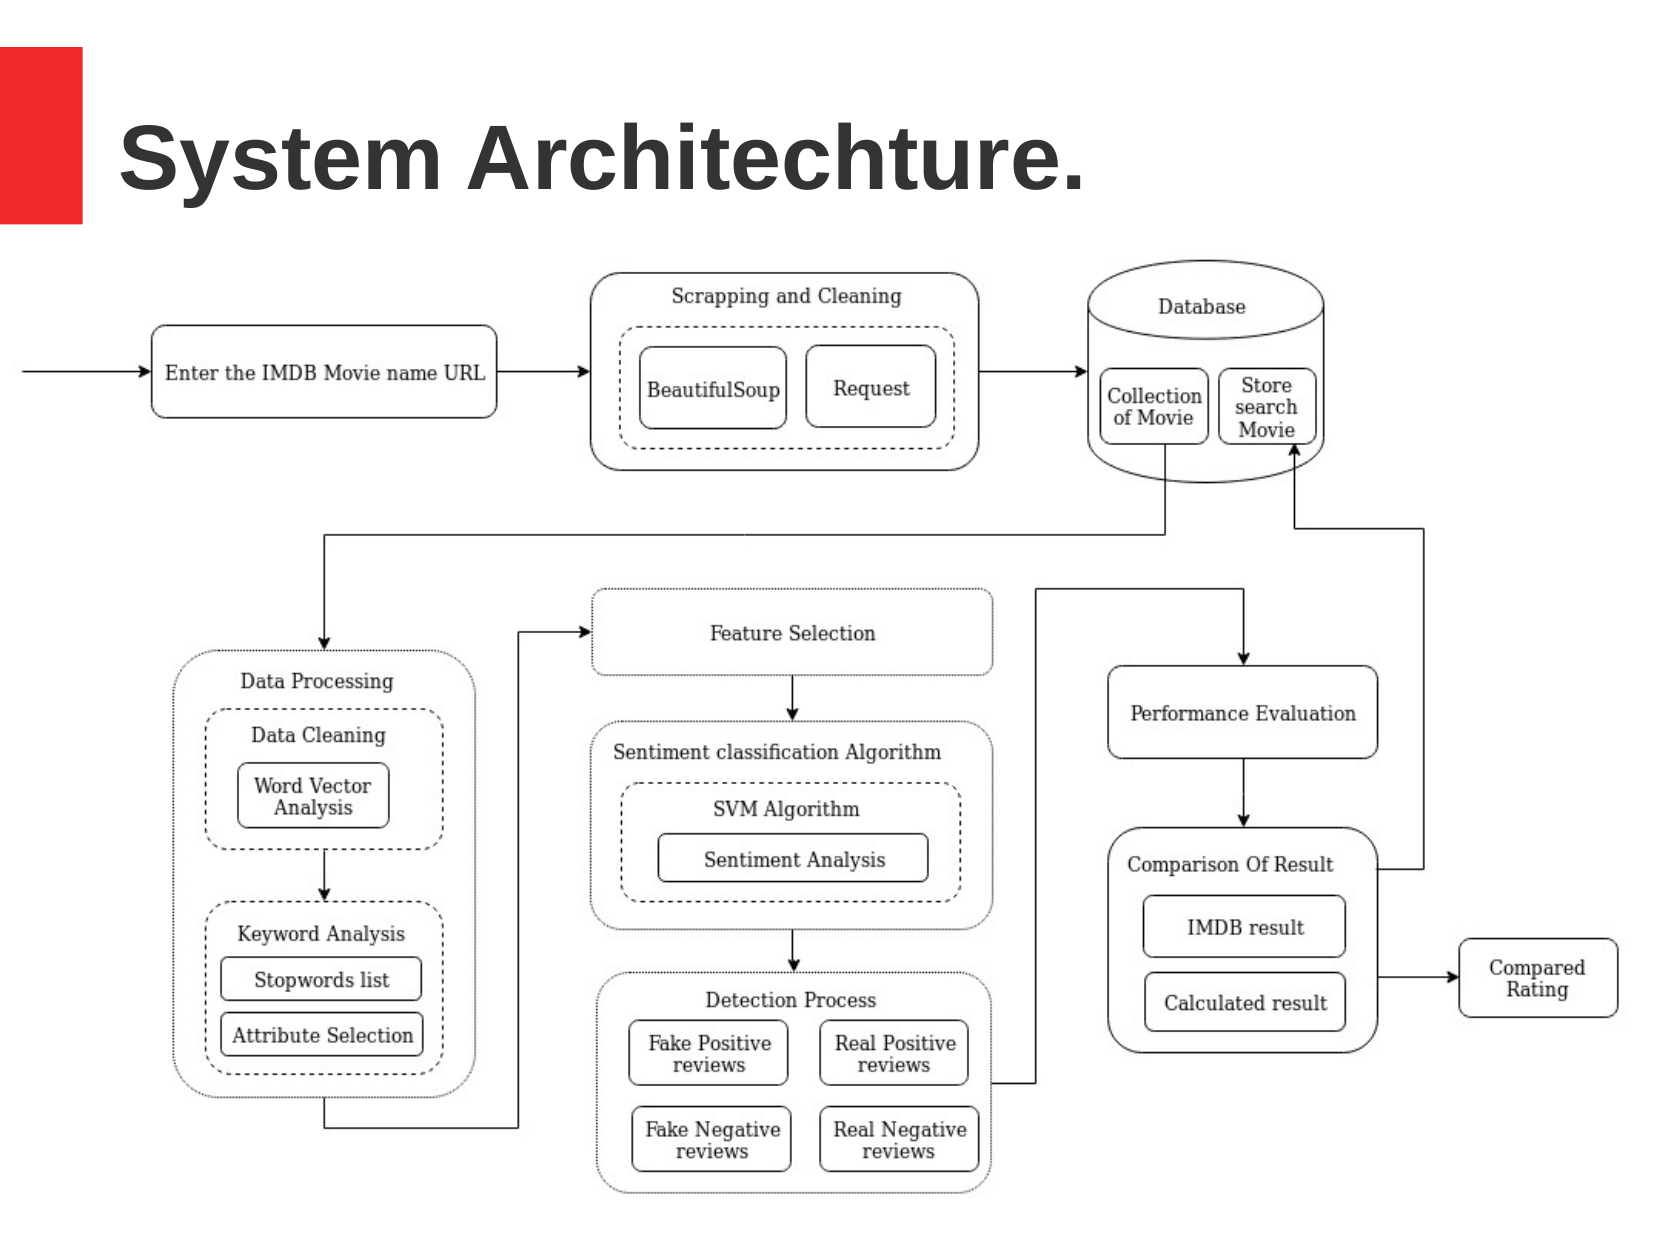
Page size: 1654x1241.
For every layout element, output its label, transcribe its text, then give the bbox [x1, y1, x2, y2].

text_box System Architechture. [118, 49, 1571, 237]
picture [0, 237, 1642, 1217]
